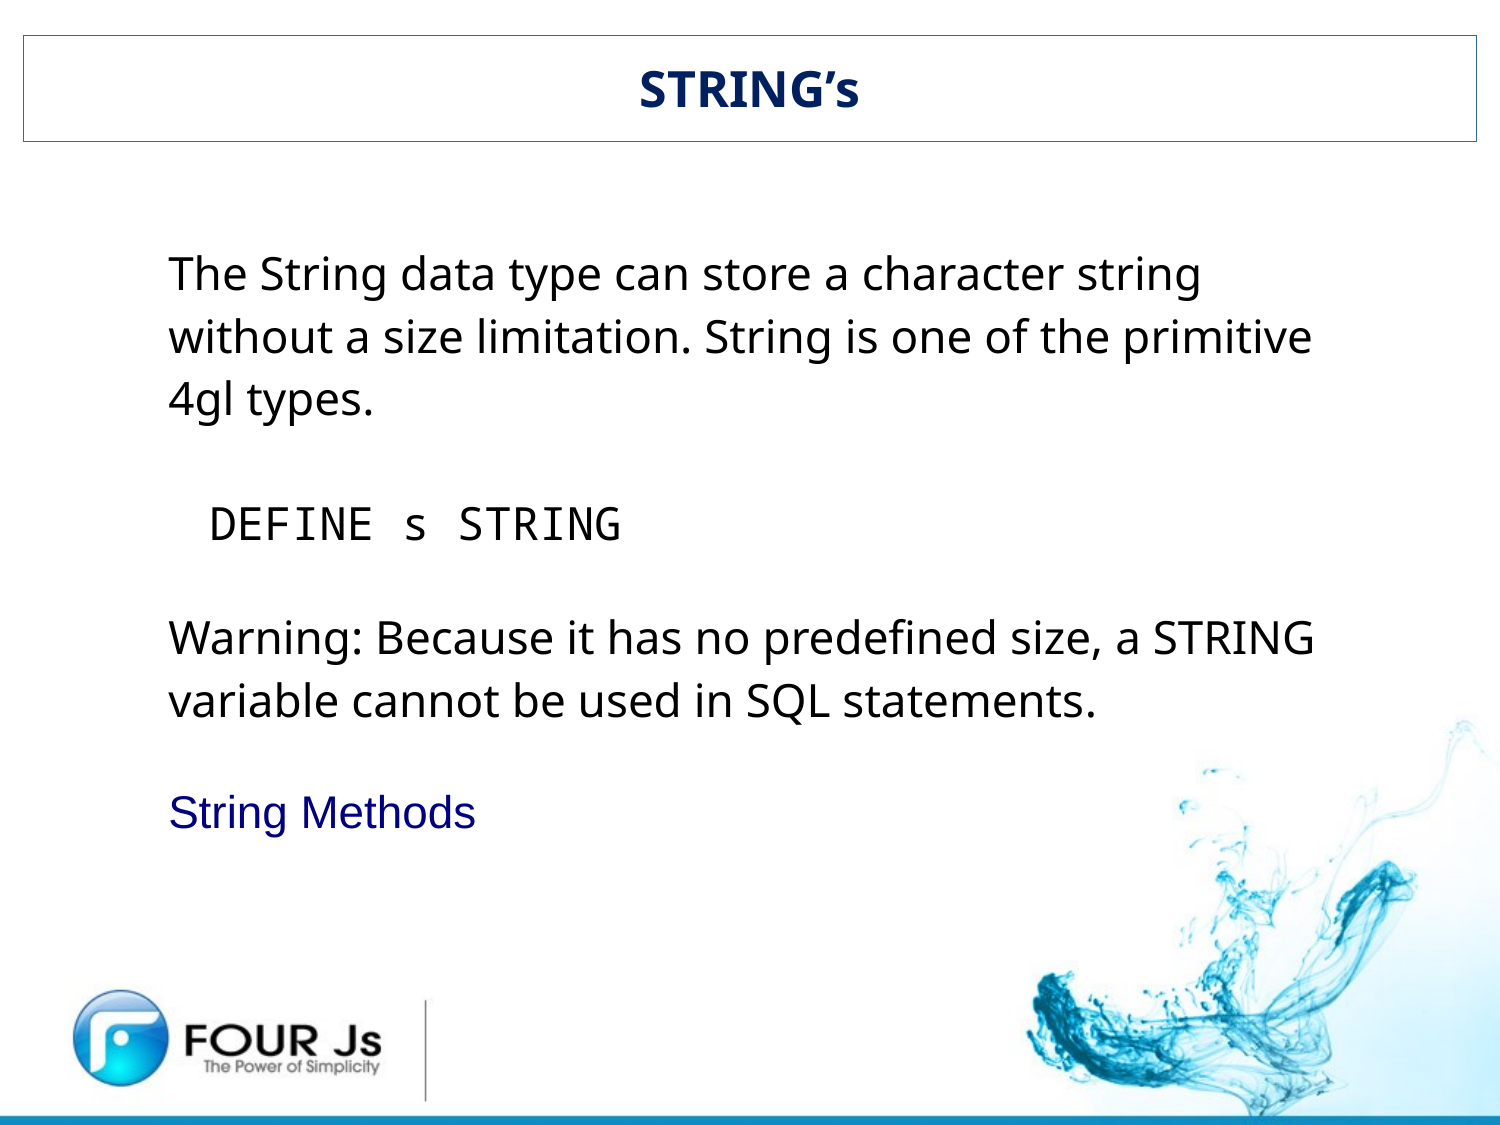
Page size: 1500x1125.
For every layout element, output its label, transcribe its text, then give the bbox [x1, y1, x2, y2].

picture [0, 0, 1500, 1122]
text_box The String data type can store a character string without a size limitation. String is one of the primitive 4gl types. DEFINE s STRING Warning: Because it has no predefined size, a STRING variable cannot be used in SQL statements. String Methods [153, 234, 1371, 945]
title STRING’s [23, 35, 1477, 142]
